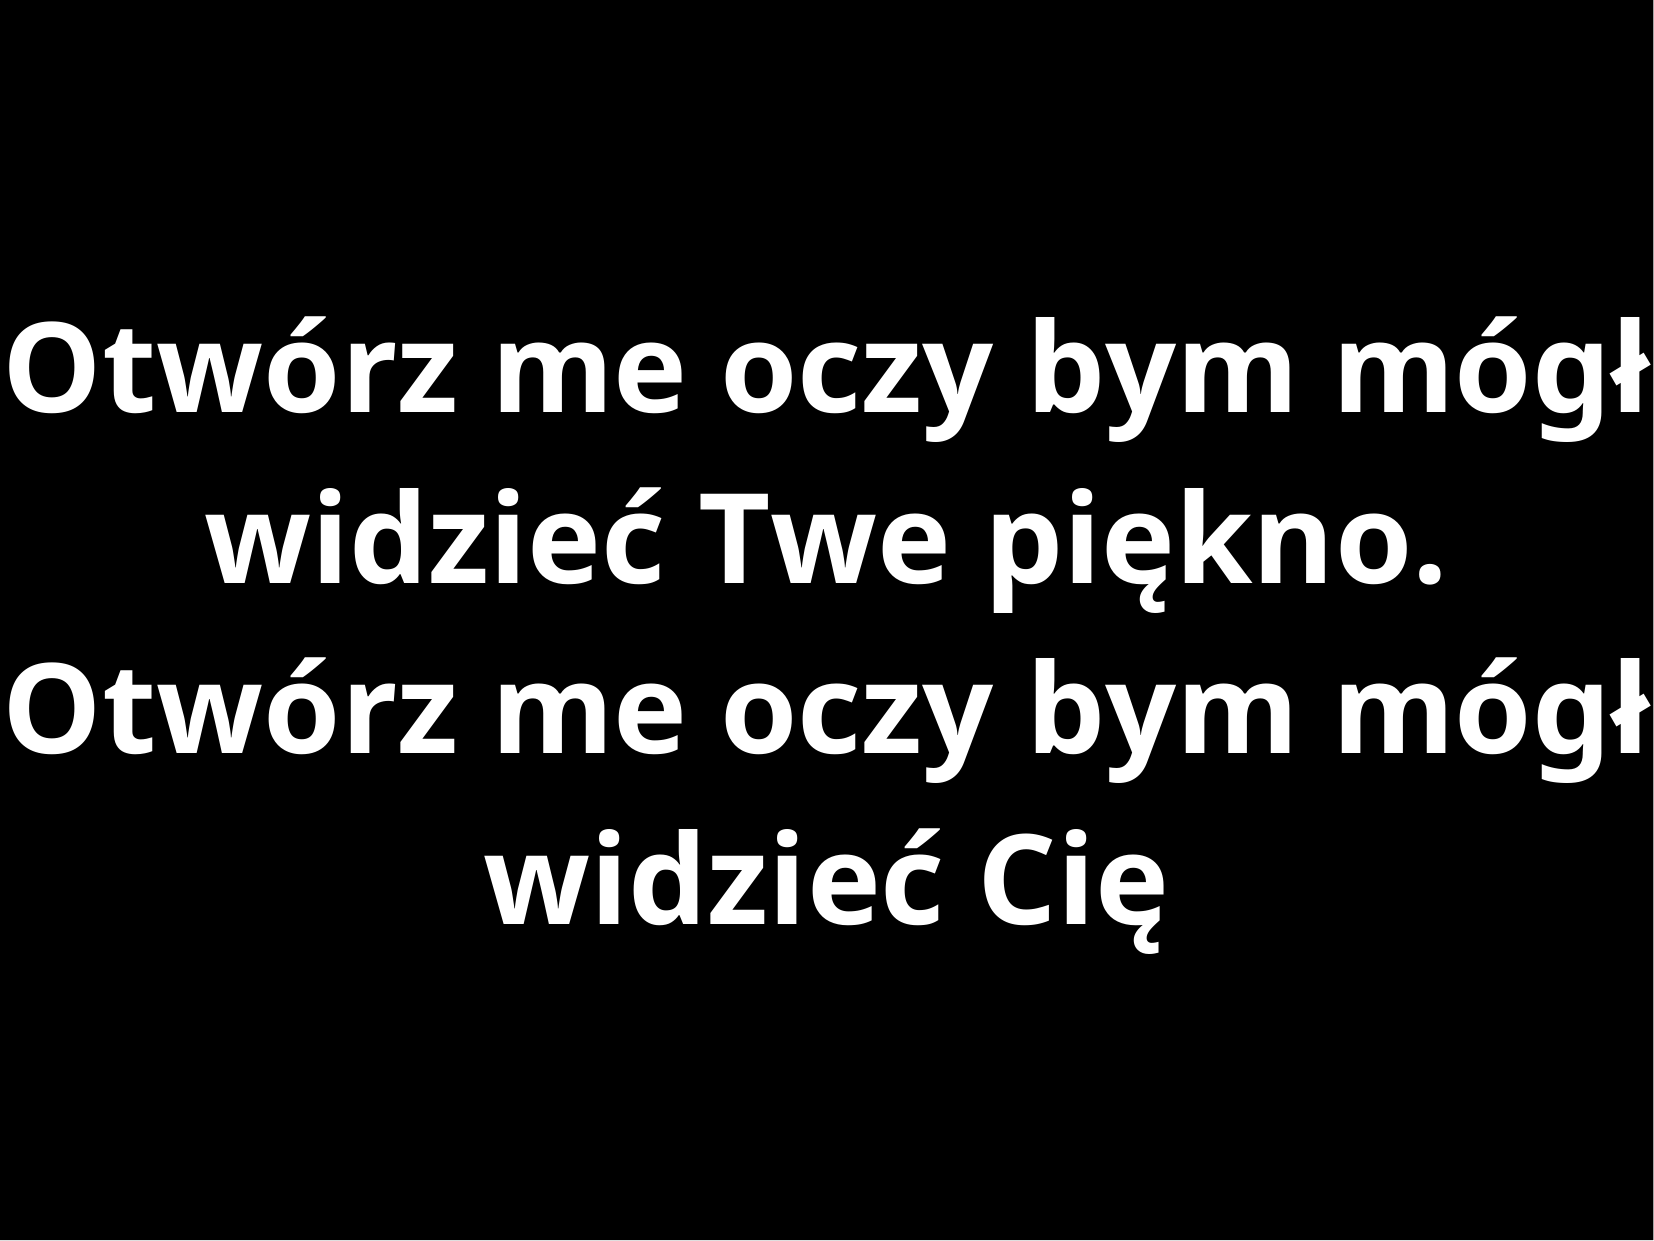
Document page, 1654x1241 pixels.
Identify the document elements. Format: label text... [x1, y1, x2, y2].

title Otwórz me oczy bym mógł widzieć Twe piękno. Otwórz me oczy bym mógł widzieć Cię [0, 0, 1654, 1241]
